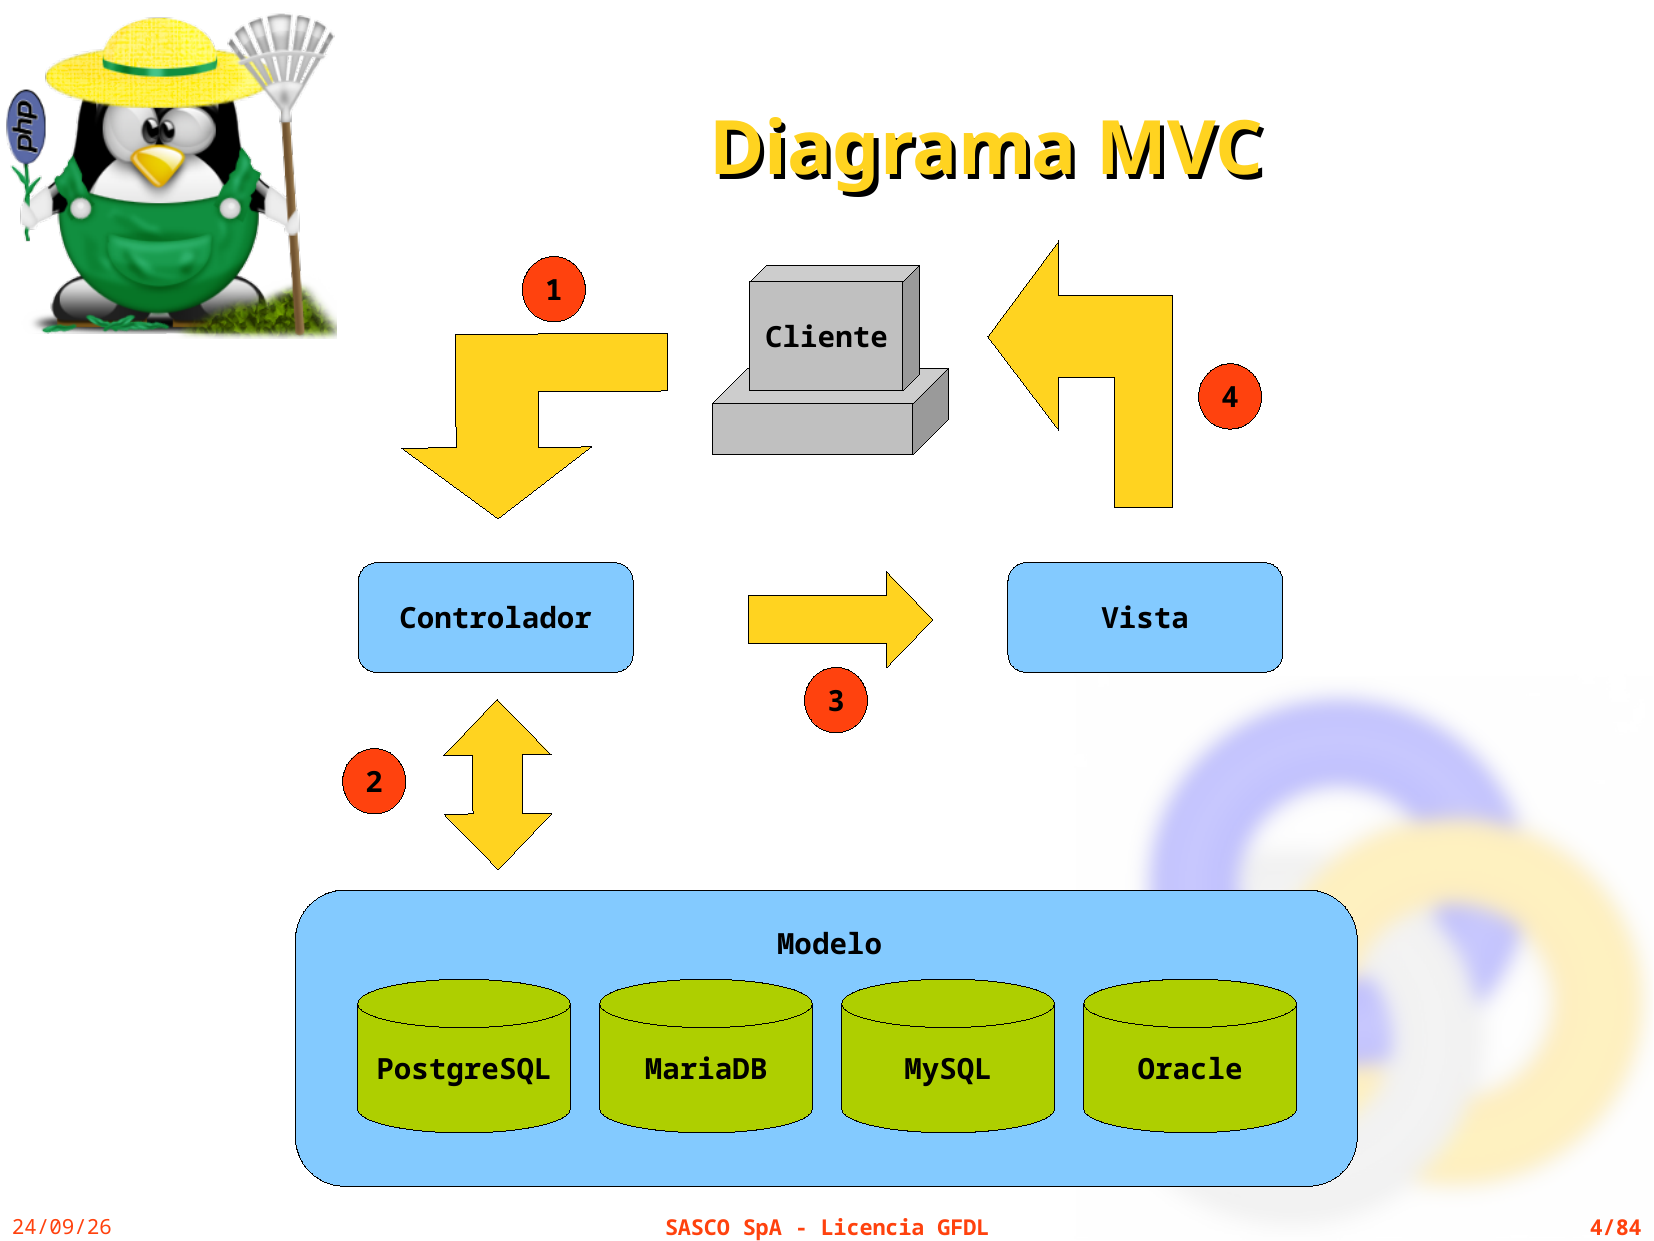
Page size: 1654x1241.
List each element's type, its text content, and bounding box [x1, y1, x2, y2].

title Uso de extensión app [749, 265, 918, 282]
picture [4, 5, 337, 339]
text_box [987, 240, 1173, 508]
text_box MariaDB [599, 979, 813, 1133]
picture [1074, 657, 1654, 1241]
text_box Vista [1007, 562, 1283, 673]
text_box Modelo [762, 915, 897, 960]
text_box Controlador [358, 562, 634, 673]
text_box [748, 571, 933, 668]
text_box [443, 699, 552, 870]
text_box 3 [804, 667, 868, 733]
text_box MySQL [841, 979, 1055, 1133]
text_box Cliente [749, 282, 902, 391]
text_box 2 [342, 748, 406, 814]
text_box 1 [522, 256, 586, 322]
text_box [295, 890, 1358, 1187]
text_box [401, 333, 668, 519]
text_box 4 [1198, 363, 1262, 430]
text_box Oracle [1083, 979, 1297, 1133]
text_box [712, 368, 949, 455]
text_box PostgreSQL [357, 979, 571, 1133]
title Diagrama MVC [366, 35, 1607, 257]
